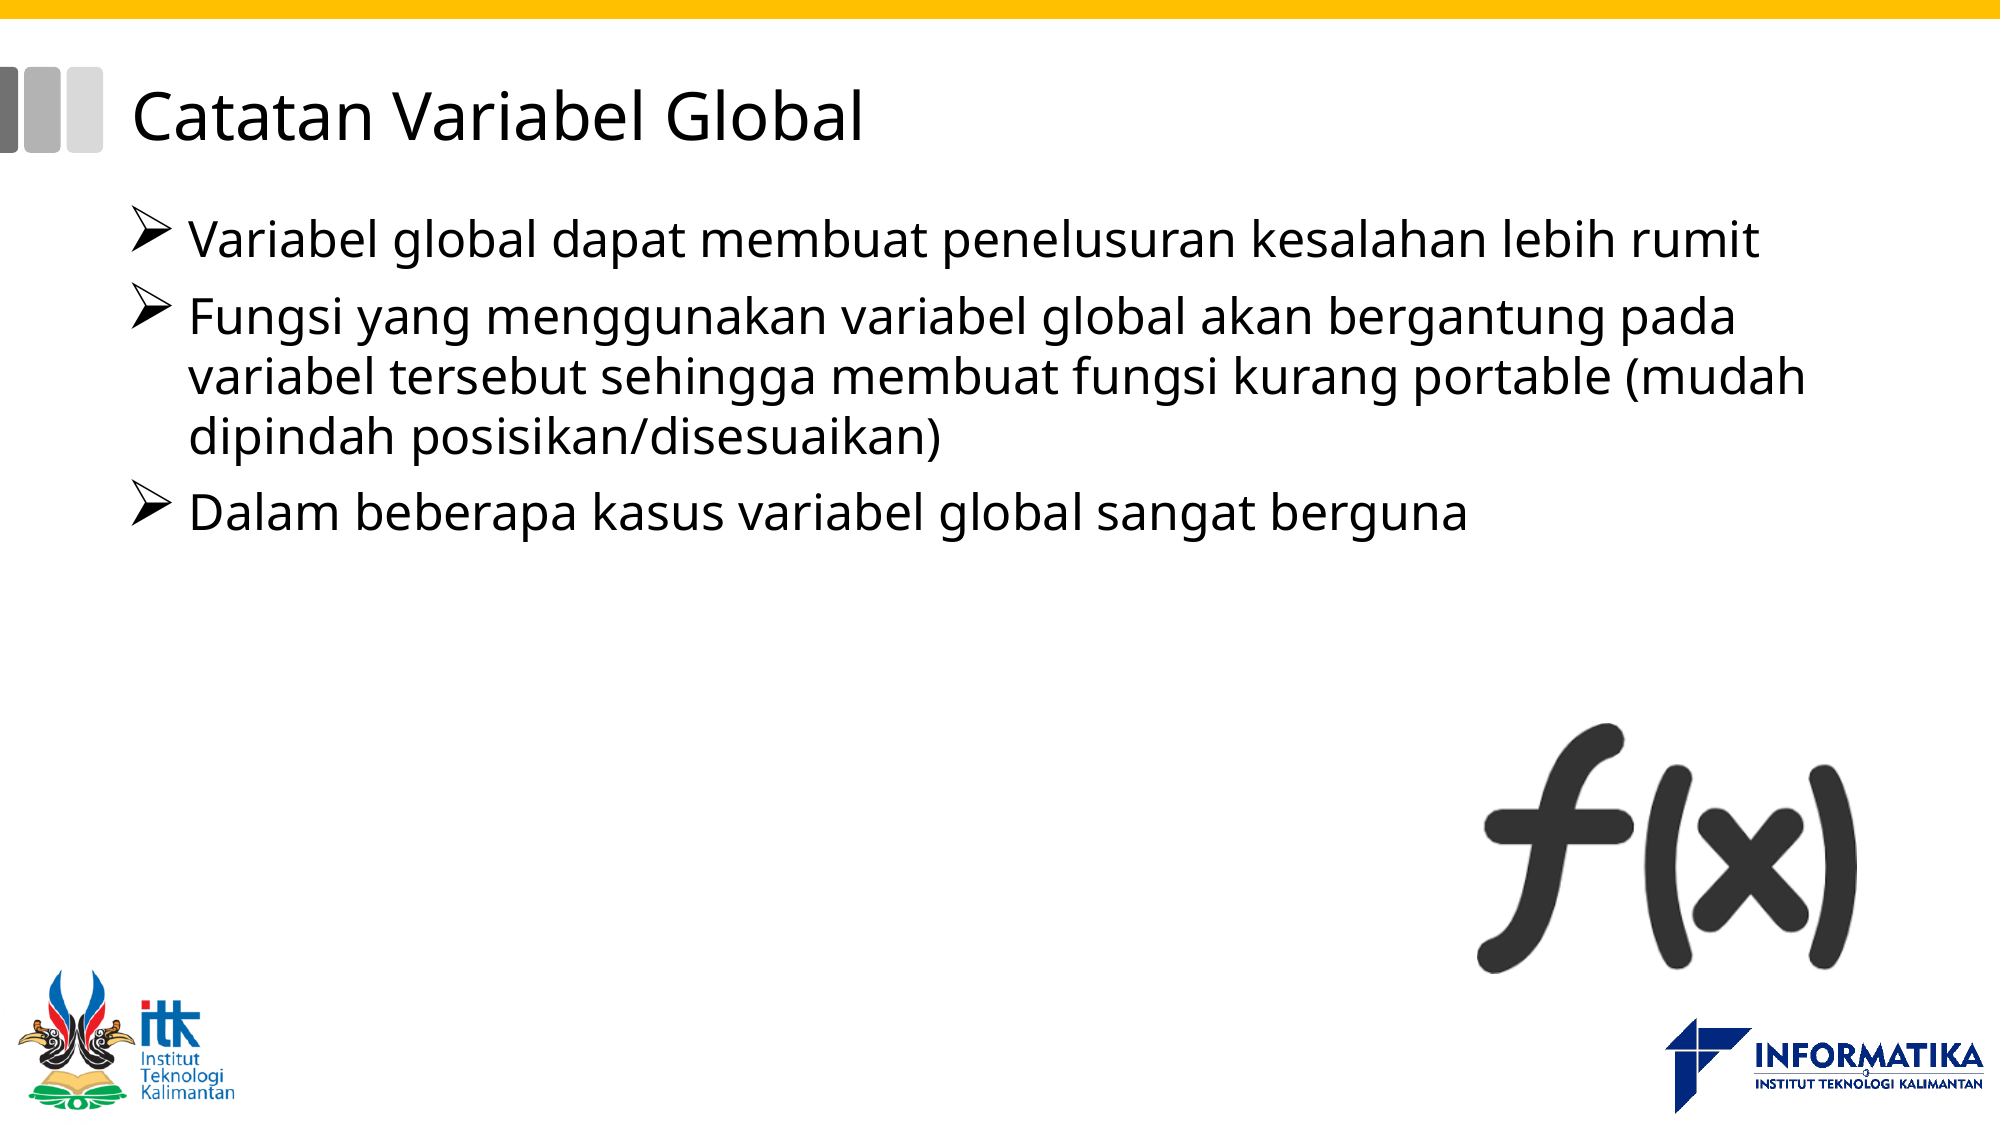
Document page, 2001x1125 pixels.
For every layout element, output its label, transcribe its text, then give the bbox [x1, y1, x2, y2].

picture [1477, 723, 1857, 974]
title Catatan Variabel Global [111, 62, 1837, 173]
picture [0, 935, 253, 1125]
text_box [0, 0, 2000, 19]
text_box Variabel global dapat membuat penelusuran kesalahan lebih rumit Fungsi yang menggunakan variabel global akan bergantung pada variabel tersebut sehingga membuat fungsi kurang portable (mudah dipindah posisikan/disesuaikan) Dalam beberapa kasus variabel global sangat berguna [111, 200, 1838, 625]
picture [1664, 1017, 1984, 1114]
